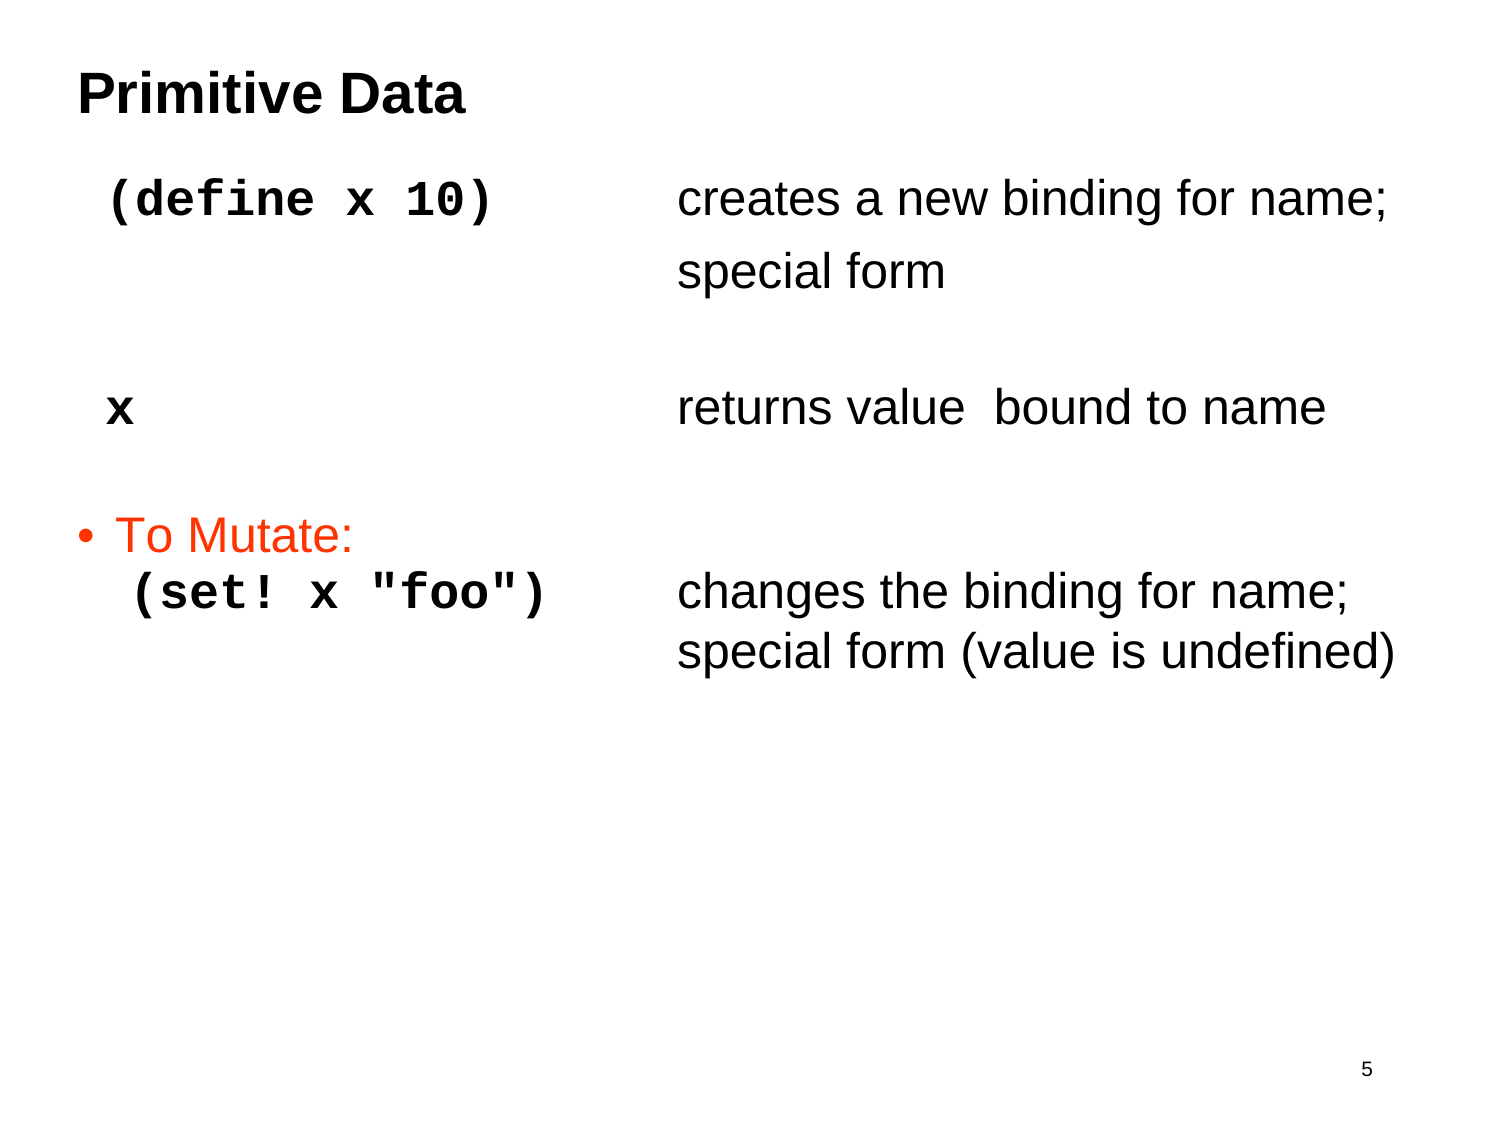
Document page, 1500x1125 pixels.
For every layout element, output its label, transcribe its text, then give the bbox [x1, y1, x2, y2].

list (define x 10) creates a new binding for name; special form x returns value bound to name To Mutate: (set! x "foo") changes the binding for name; special form (value is undefined) [62, 162, 1450, 1000]
title Primitive Data [62, 24, 1338, 162]
